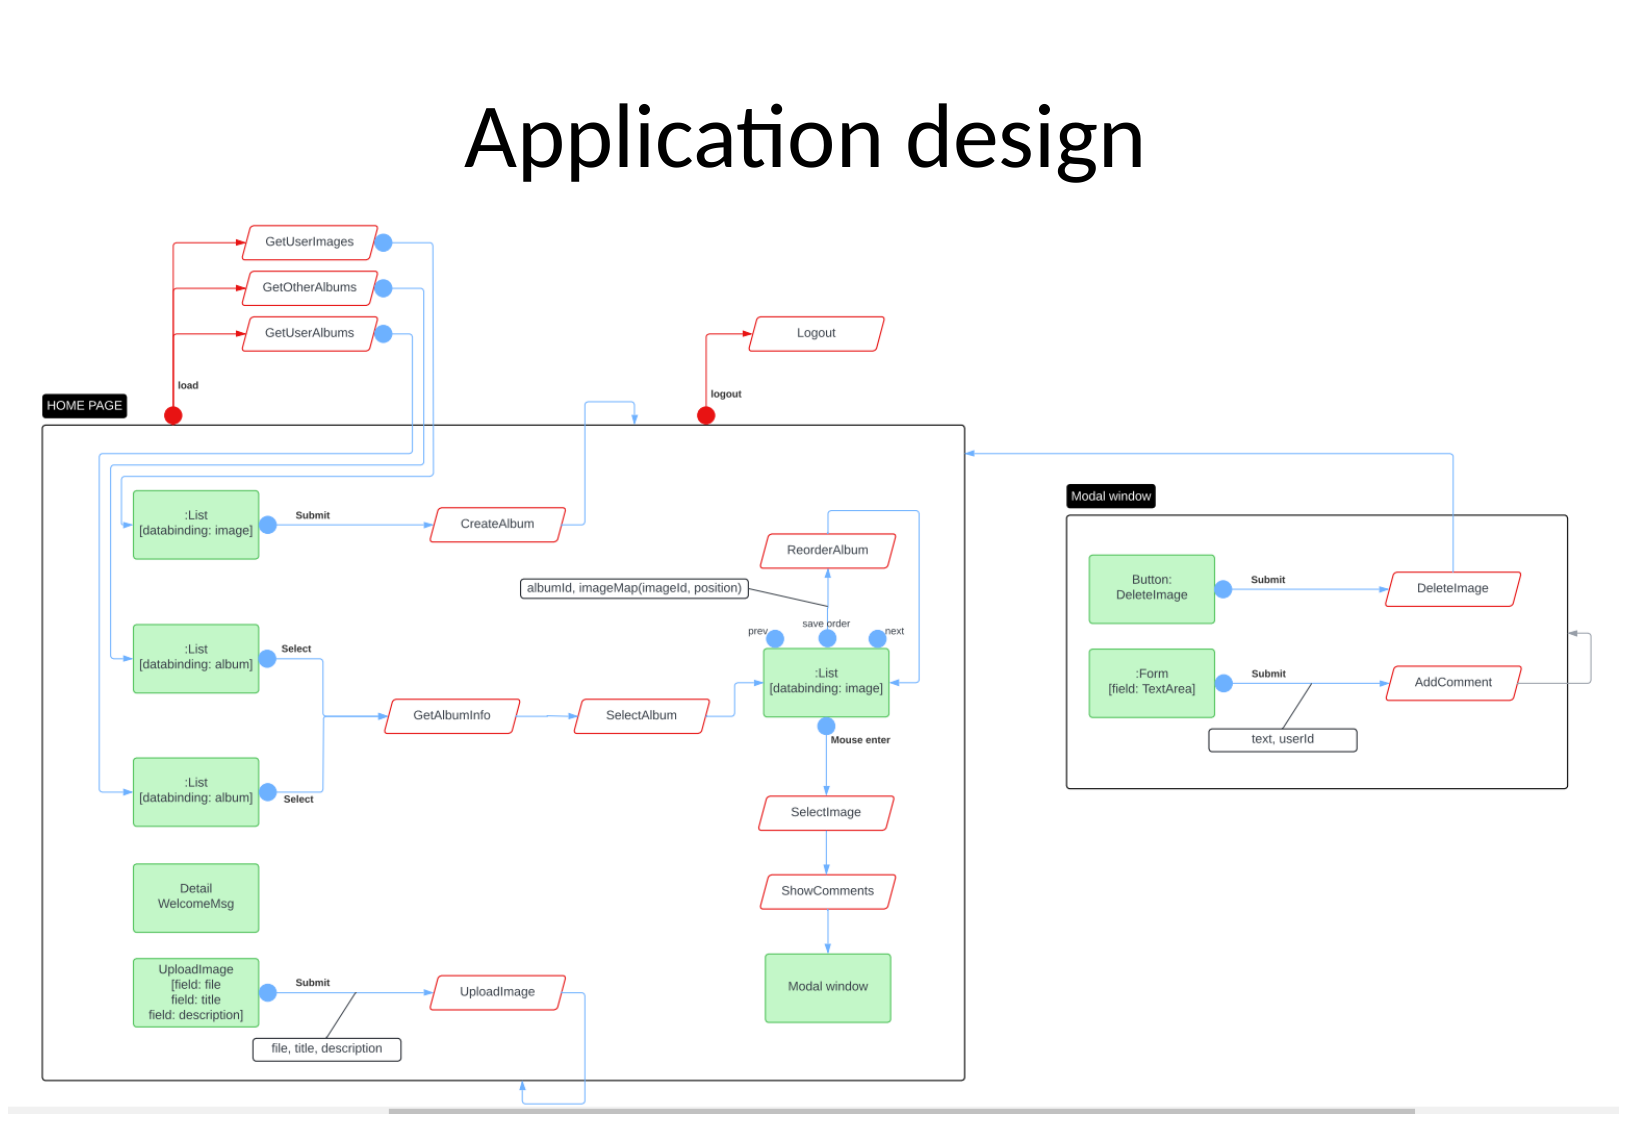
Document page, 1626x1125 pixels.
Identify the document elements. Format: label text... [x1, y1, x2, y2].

picture [8, 205, 1619, 1114]
title Application design [75, 37, 1538, 205]
